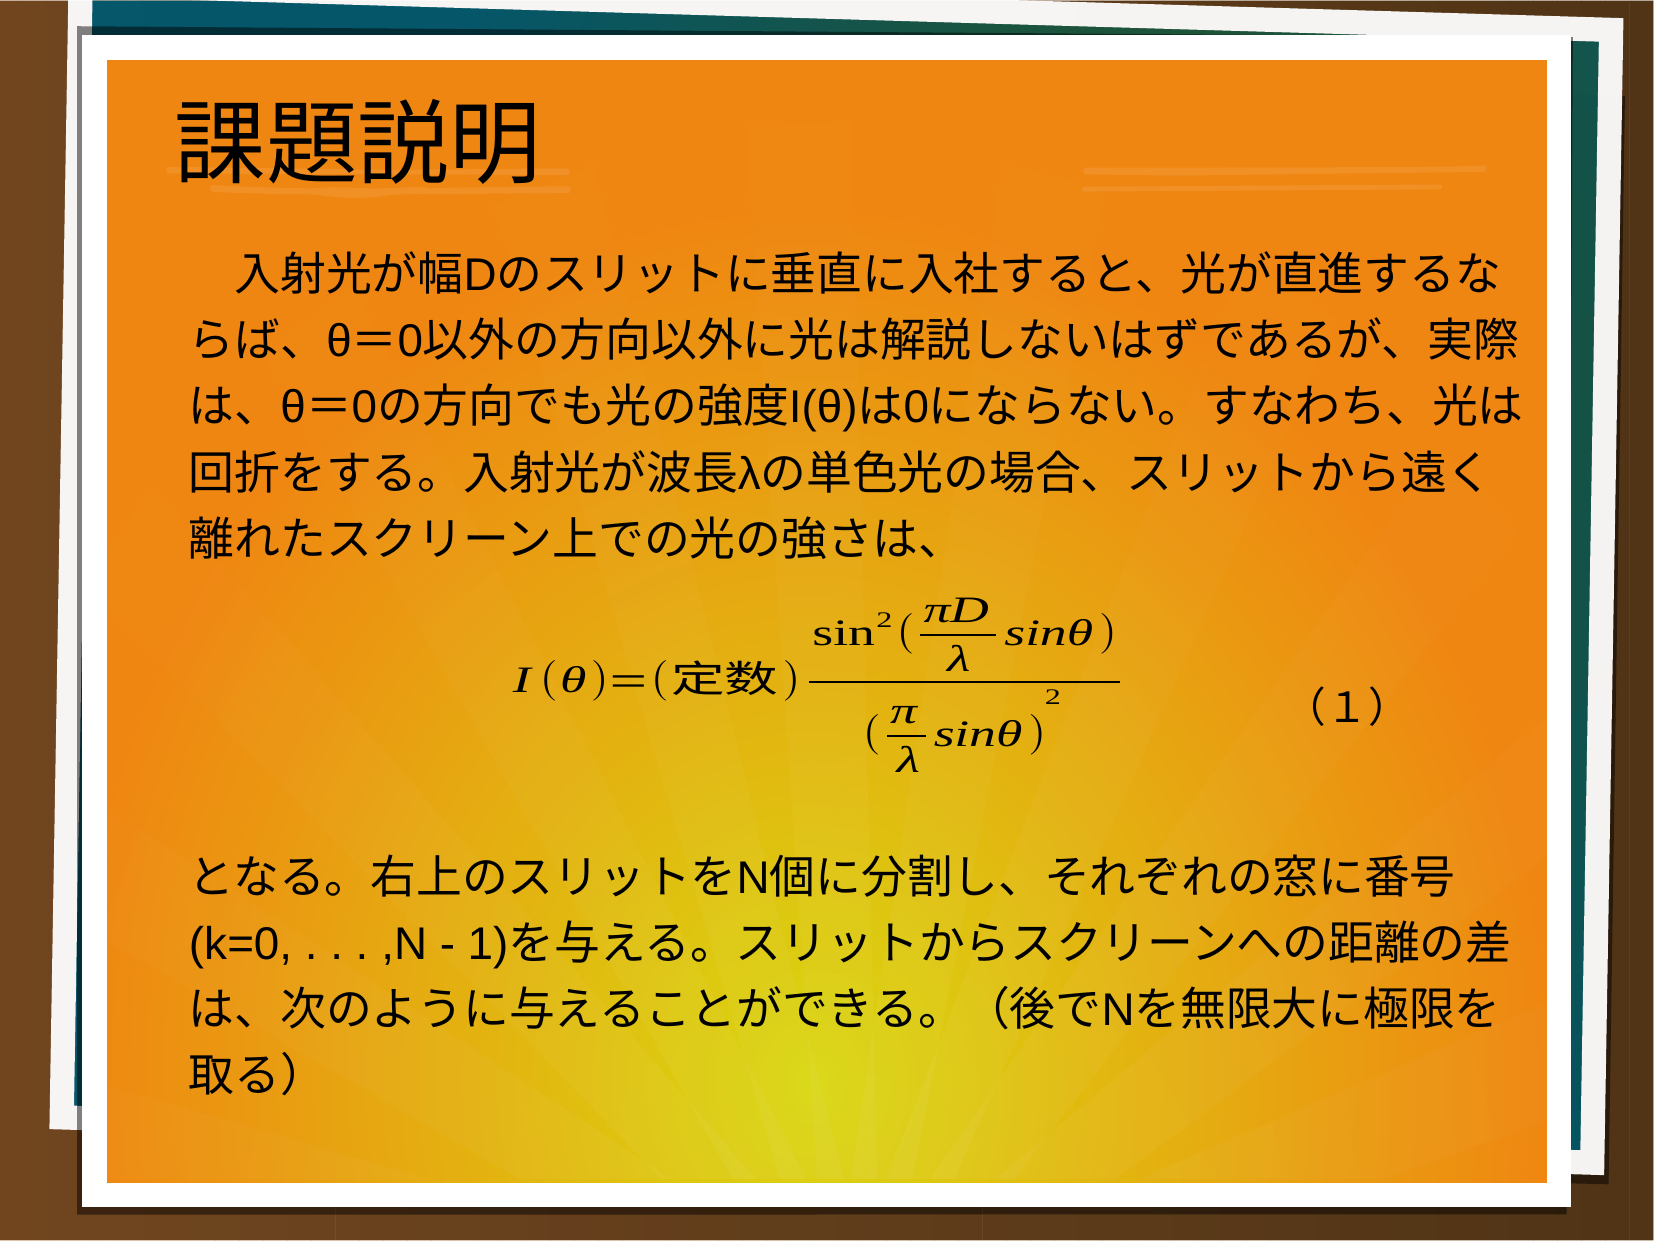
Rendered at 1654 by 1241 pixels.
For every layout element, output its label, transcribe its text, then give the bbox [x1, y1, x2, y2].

chart [496, 589, 1134, 780]
list 入射光が幅Dのスリットに垂直に入社すると、光が直進するならば、θ＝0以外の方向以外に光は解説しないはずであるが、実際は、θ＝0の方向でも光の強度I(θ)は0にならない。すなわち、光は回折をする。入射光が波長λの単色光の場合、スリットから遠く離れたスクリーン上での光の強さは、 （１） となる。右上のスリットをN個に分割し、それぞれの窓に番号(k=0, . . . ,N - 1)を与える。スリットからスクリーンへの距離の差は、次のように与えることができる。（後でNを無限大に極限を取る） [118, 237, 1536, 1170]
title 課題説明 [82, 49, 1571, 225]
